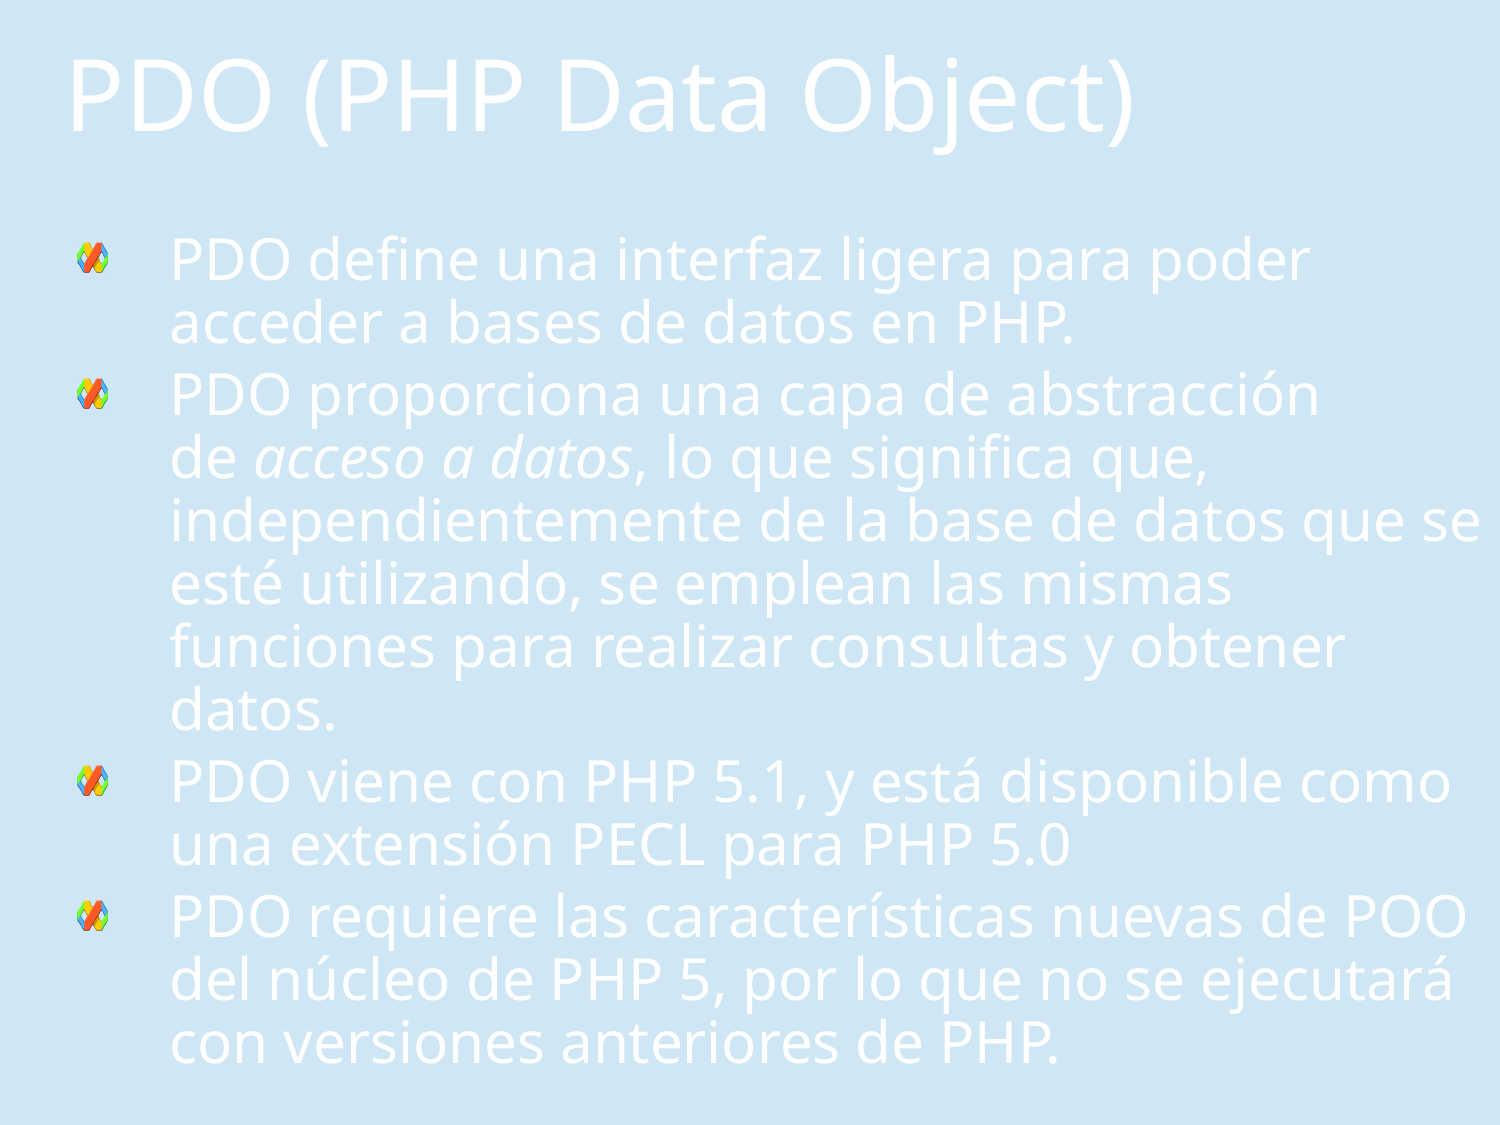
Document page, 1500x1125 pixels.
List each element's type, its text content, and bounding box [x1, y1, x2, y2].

text_box PDO (PHP Data Object) [49, 37, 1456, 161]
text_box PDO define una interfaz ligera para poder acceder a bases de datos en PHP. PDO proporciona una capa de abstracción de acceso a datos, lo que significa que, independientemente de la base de datos que se esté utilizando, se emplean las mismas funciones para realizar consultas y obtener datos. PDO viene con PHP 5.1, y está disponible como una extensión PECL para PHP 5.0 PDO requiere las características nuevas de POO del núcleo de PHP 5, por lo que no se ejecutará con versiones anteriores de PHP. [63, 222, 1500, 1084]
picture [77, 765, 108, 796]
picture [77, 378, 108, 409]
picture [77, 242, 108, 273]
picture [77, 900, 108, 931]
